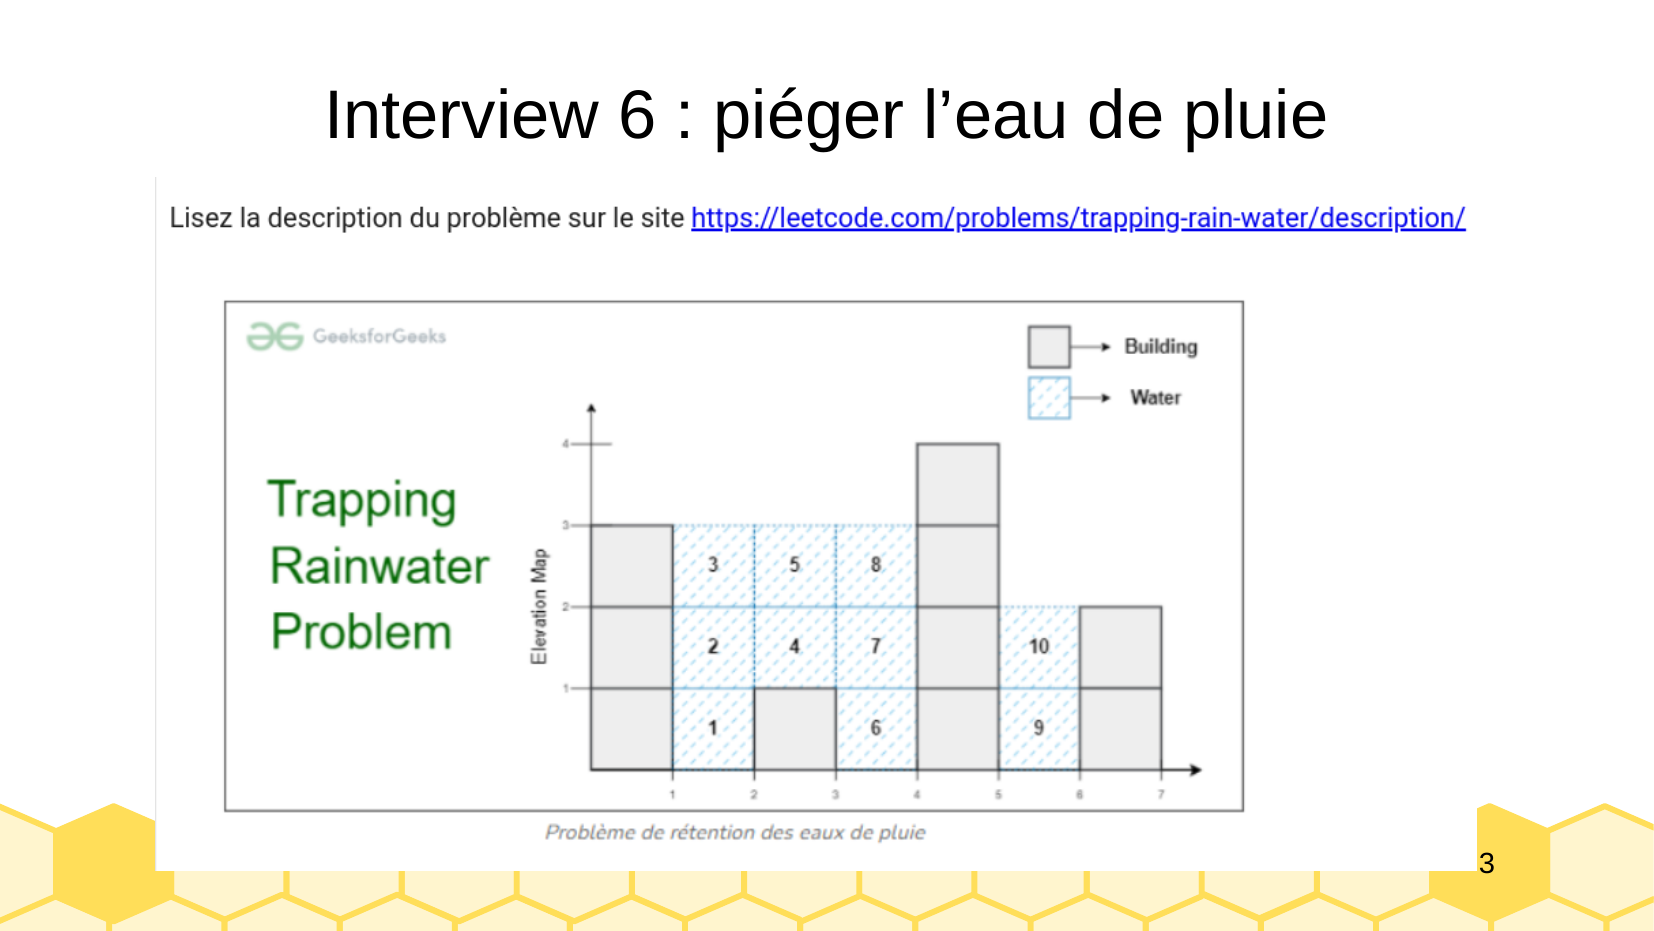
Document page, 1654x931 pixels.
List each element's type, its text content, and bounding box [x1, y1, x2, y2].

title Interview 6 : piéger l’eau de pluie [82, 37, 1571, 193]
picture [155, 177, 1477, 871]
